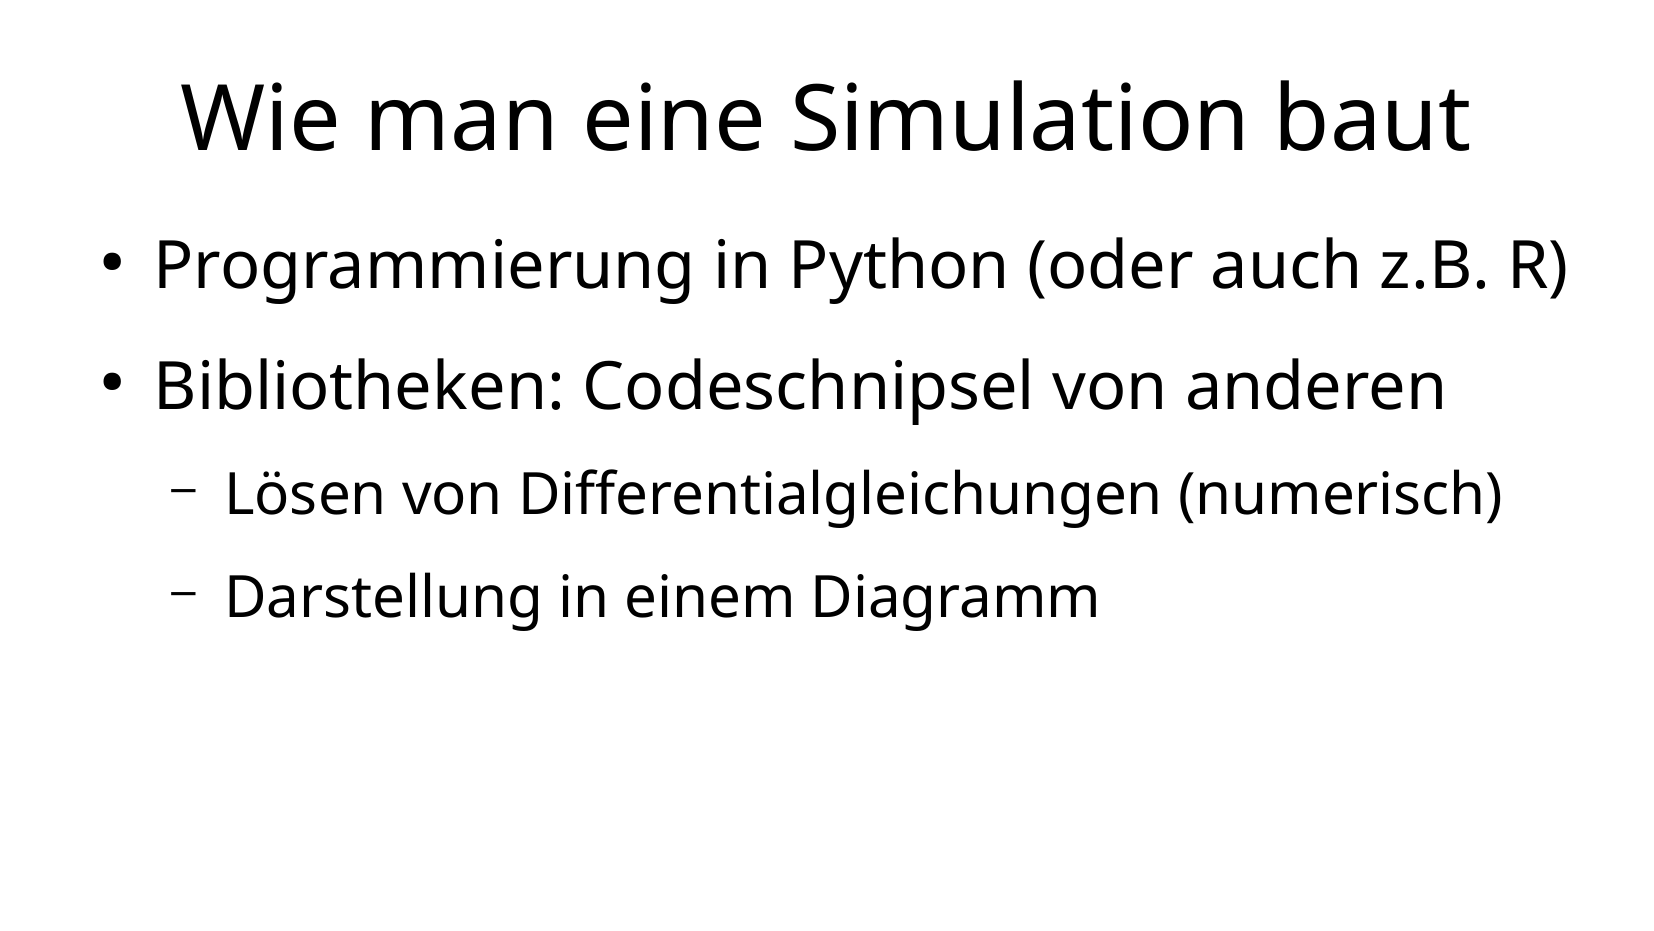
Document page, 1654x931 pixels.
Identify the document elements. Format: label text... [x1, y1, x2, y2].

list Programmierung in Python (oder auch z.B. R) Bibliotheken: Codeschnipsel von anderen Lösen von Differentialgleichungen (numerisch) Darstellung in einem Diagramm [82, 217, 1571, 758]
title Wie man eine Simulation baut [82, 37, 1571, 193]
